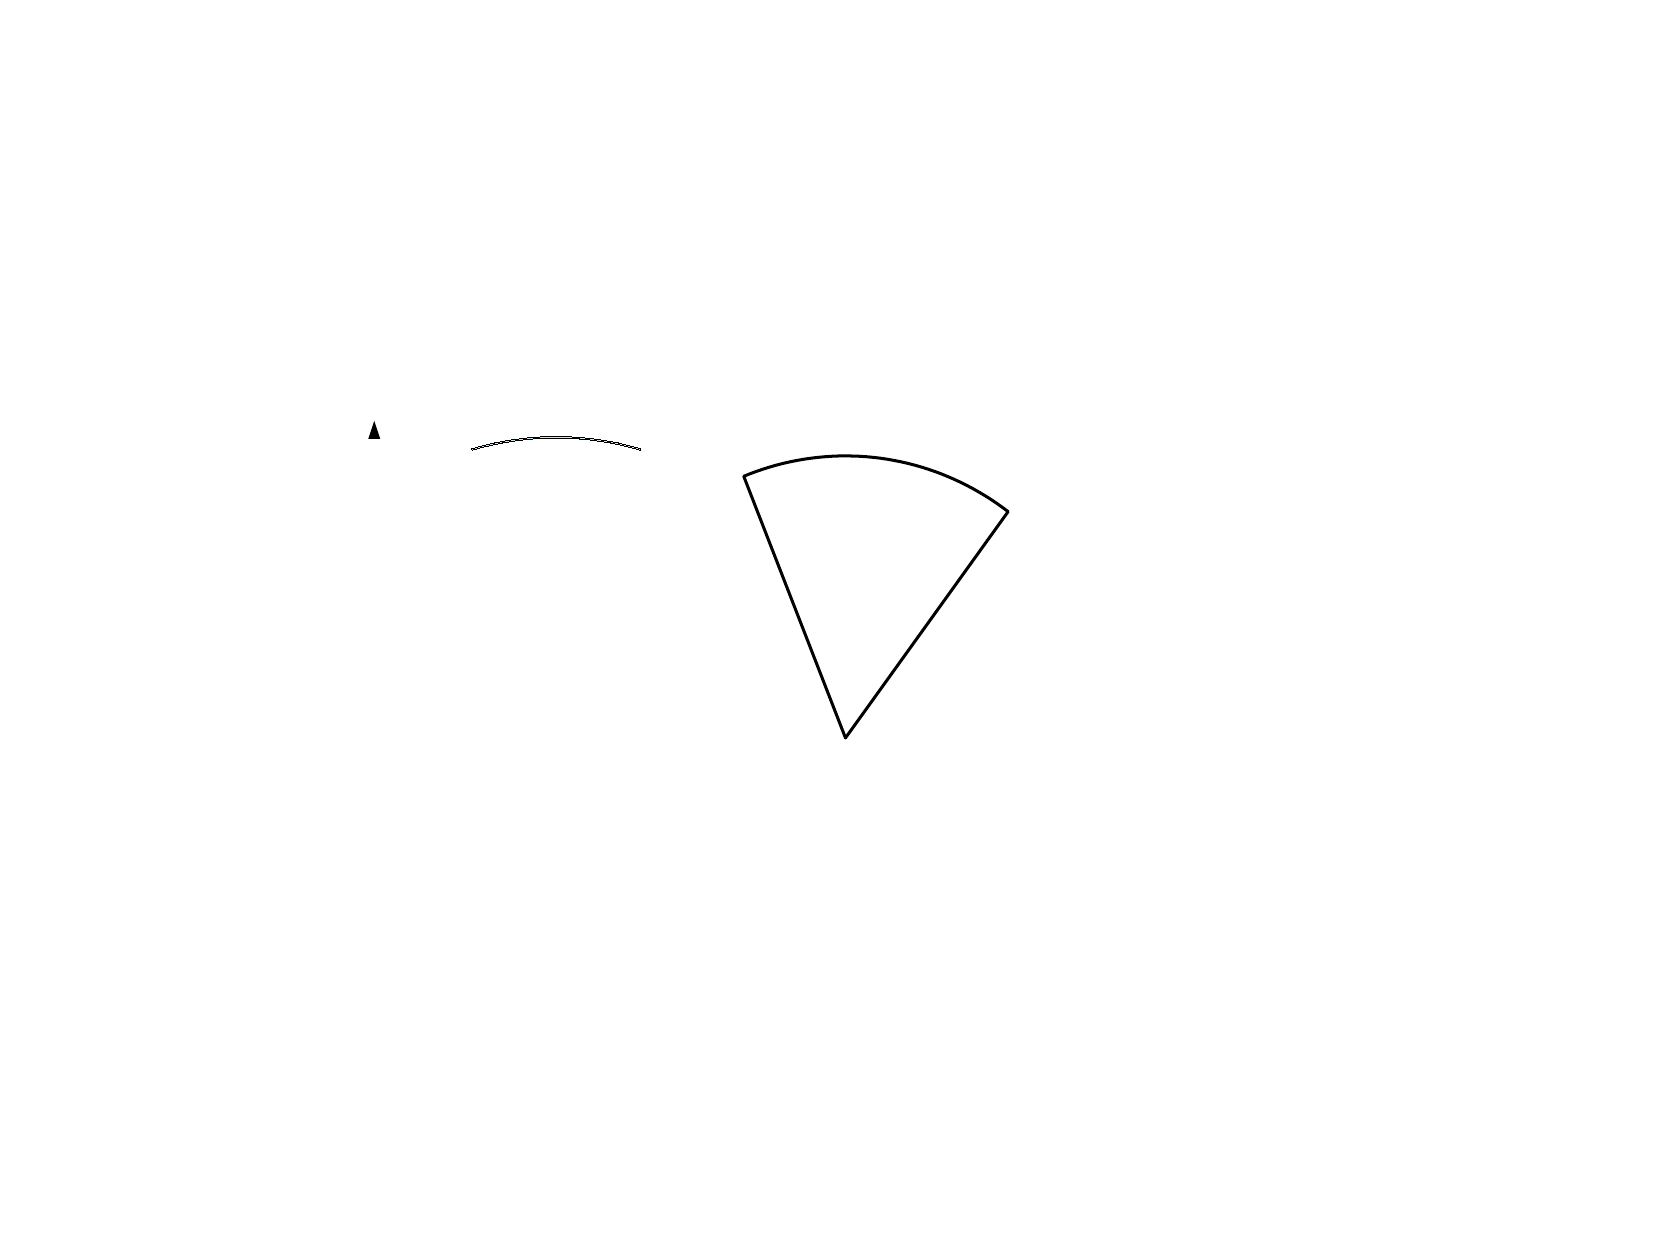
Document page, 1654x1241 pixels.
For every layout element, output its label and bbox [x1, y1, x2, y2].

text_box [471, 436, 641, 451]
